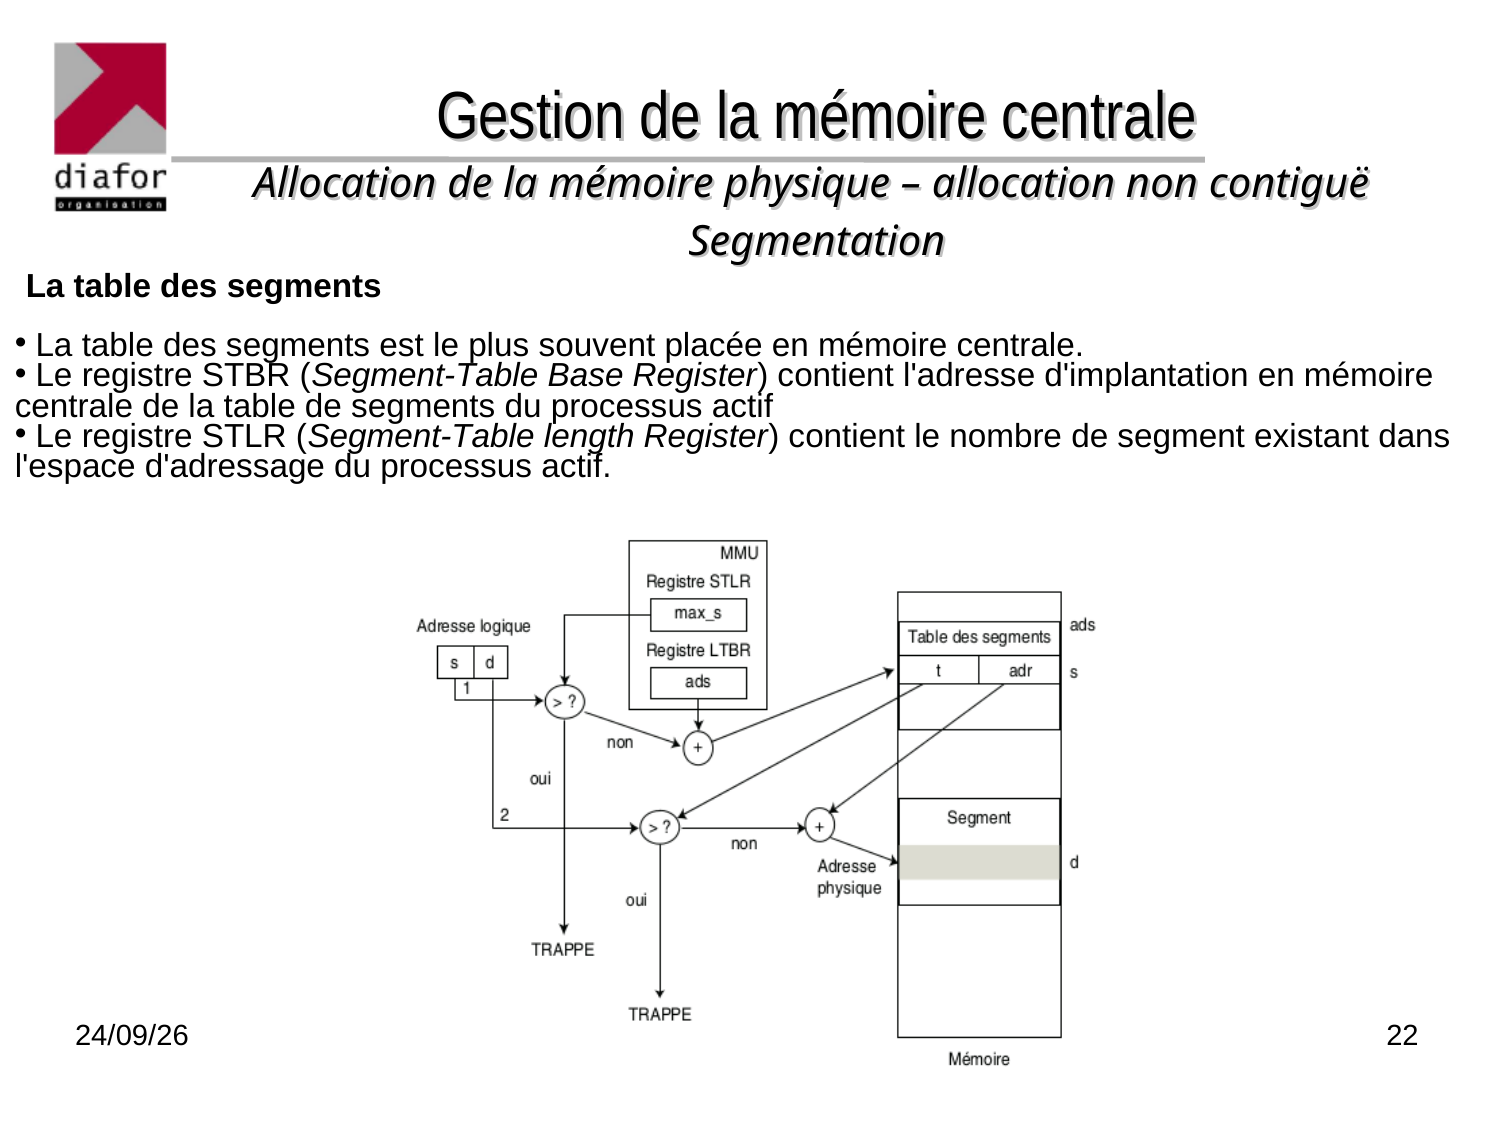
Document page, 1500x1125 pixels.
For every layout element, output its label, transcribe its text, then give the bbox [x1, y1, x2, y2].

title Gestion de la mémoire centrale Allocation de la mémoire physique – allocation non contiguë Segmentation [133, 69, 1500, 273]
text_box La table des segments est le plus souvent placée en mémoire centrale. Le registre STBR (Segment-Table Base Register) contient l'adresse d'implantation en mémoire centrale de la table de segments du processus actif Le registre STLR (Segment-Table length Register) contient le nombre de segment existant dans l'espace d'adressage du processus actif. [0, 324, 1476, 492]
picture [383, 516, 1116, 1072]
text_box La table des segments [1, 265, 397, 311]
picture [53, 42, 168, 213]
